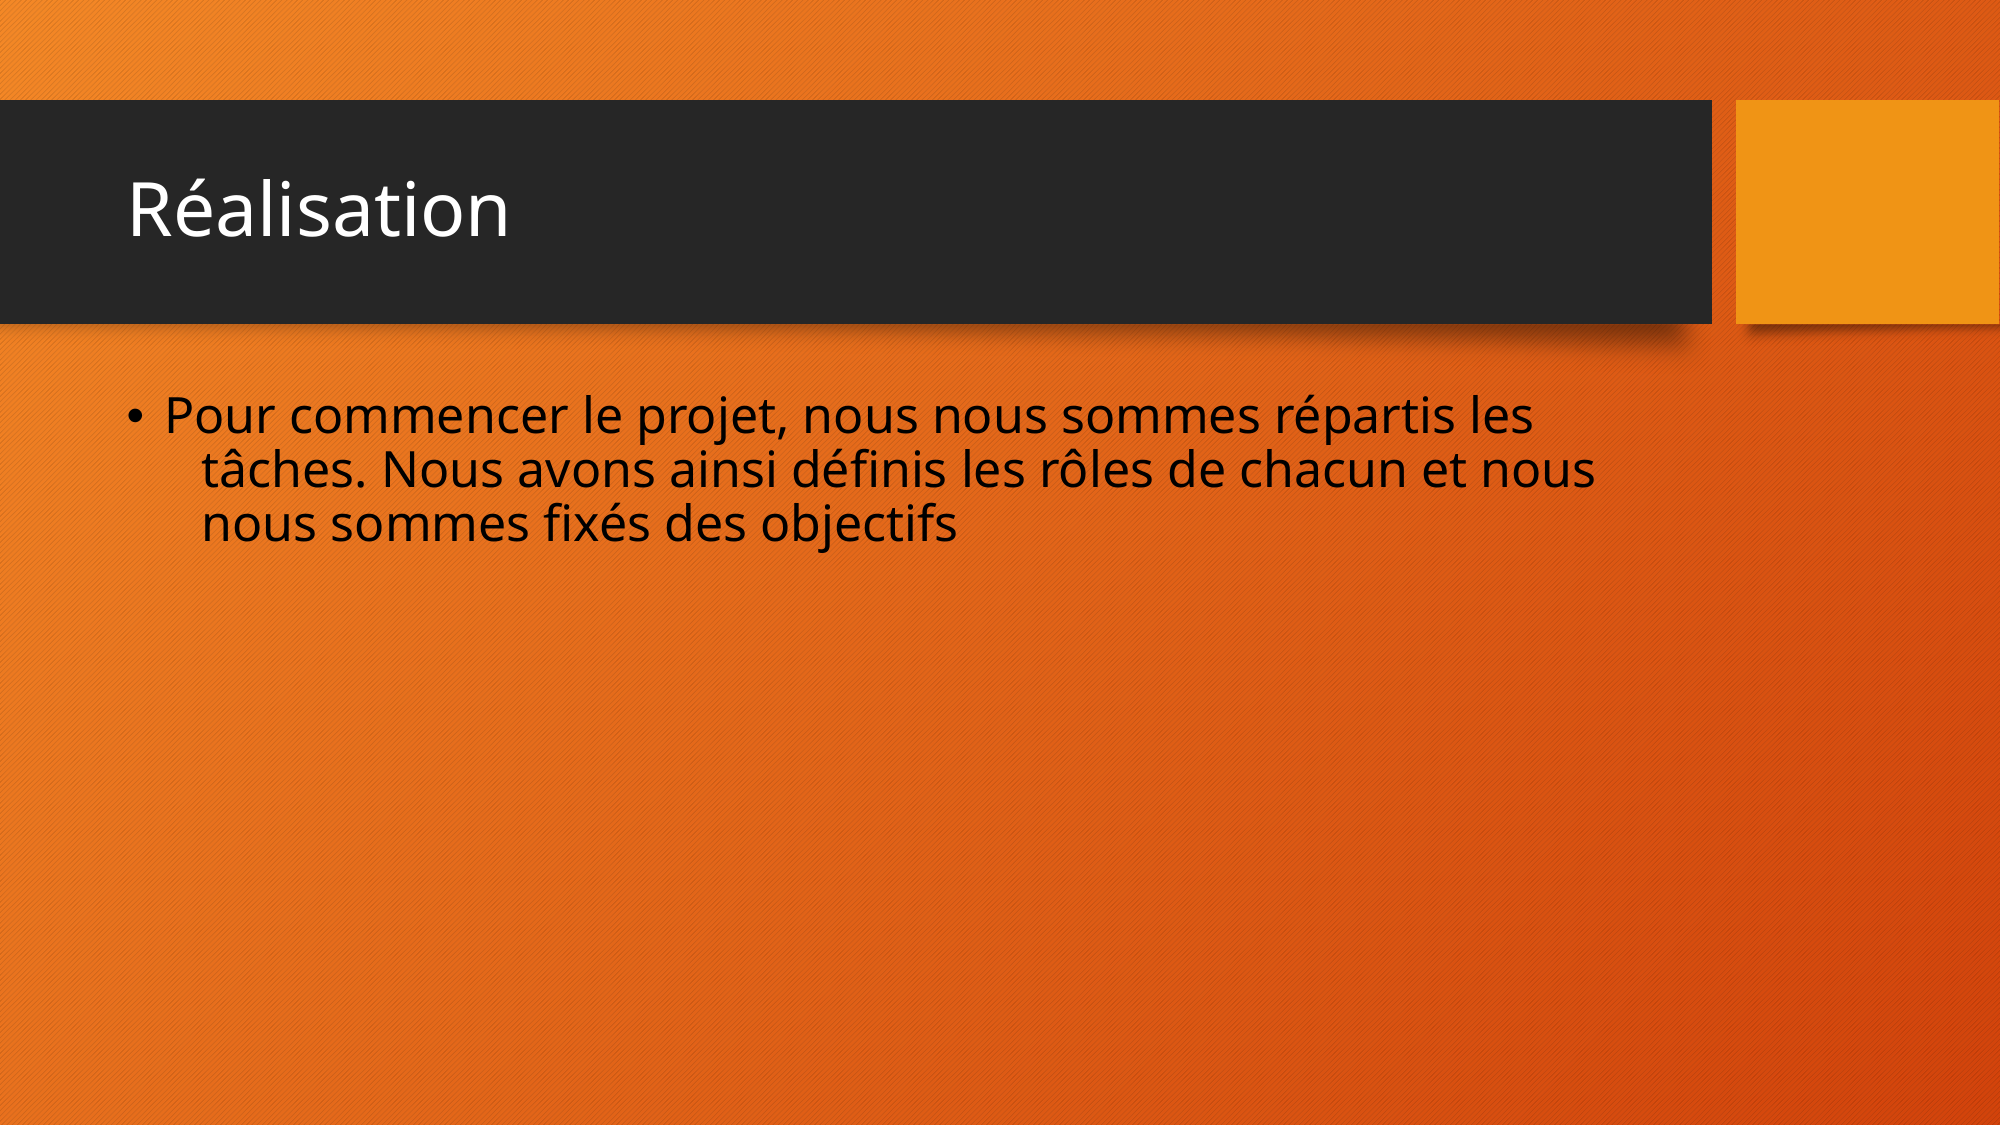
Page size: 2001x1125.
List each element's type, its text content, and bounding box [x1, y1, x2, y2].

title Réalisation [111, 123, 1689, 301]
list Pour commencer le projet, nous nous sommes répartis les tâches. Nous avons ainsi définis les rôles de chacun et nous nous sommes fixés des objectifs [111, 383, 1689, 974]
